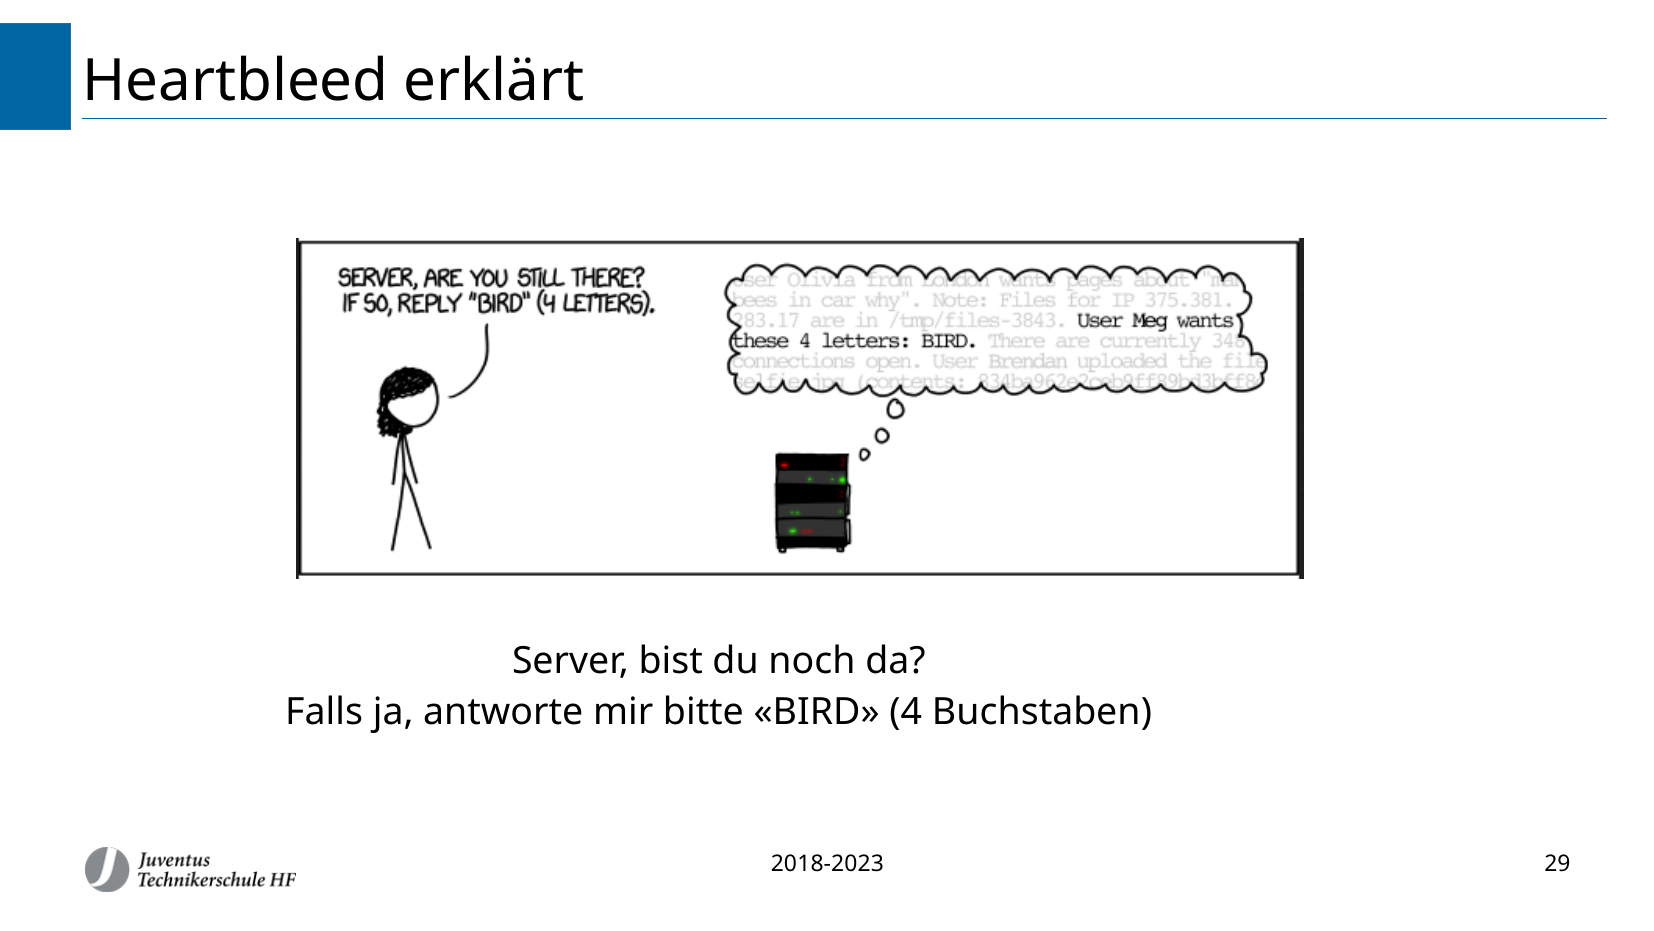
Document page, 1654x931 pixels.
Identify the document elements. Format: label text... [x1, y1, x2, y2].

picture [85, 847, 296, 892]
title Heartbleed erklärt [82, 37, 1571, 119]
picture [296, 238, 1304, 579]
text_box Server, bist du noch da? Falls ja, antworte mir bitte «BIRD» (4 Buchstaben) [260, 626, 1255, 731]
